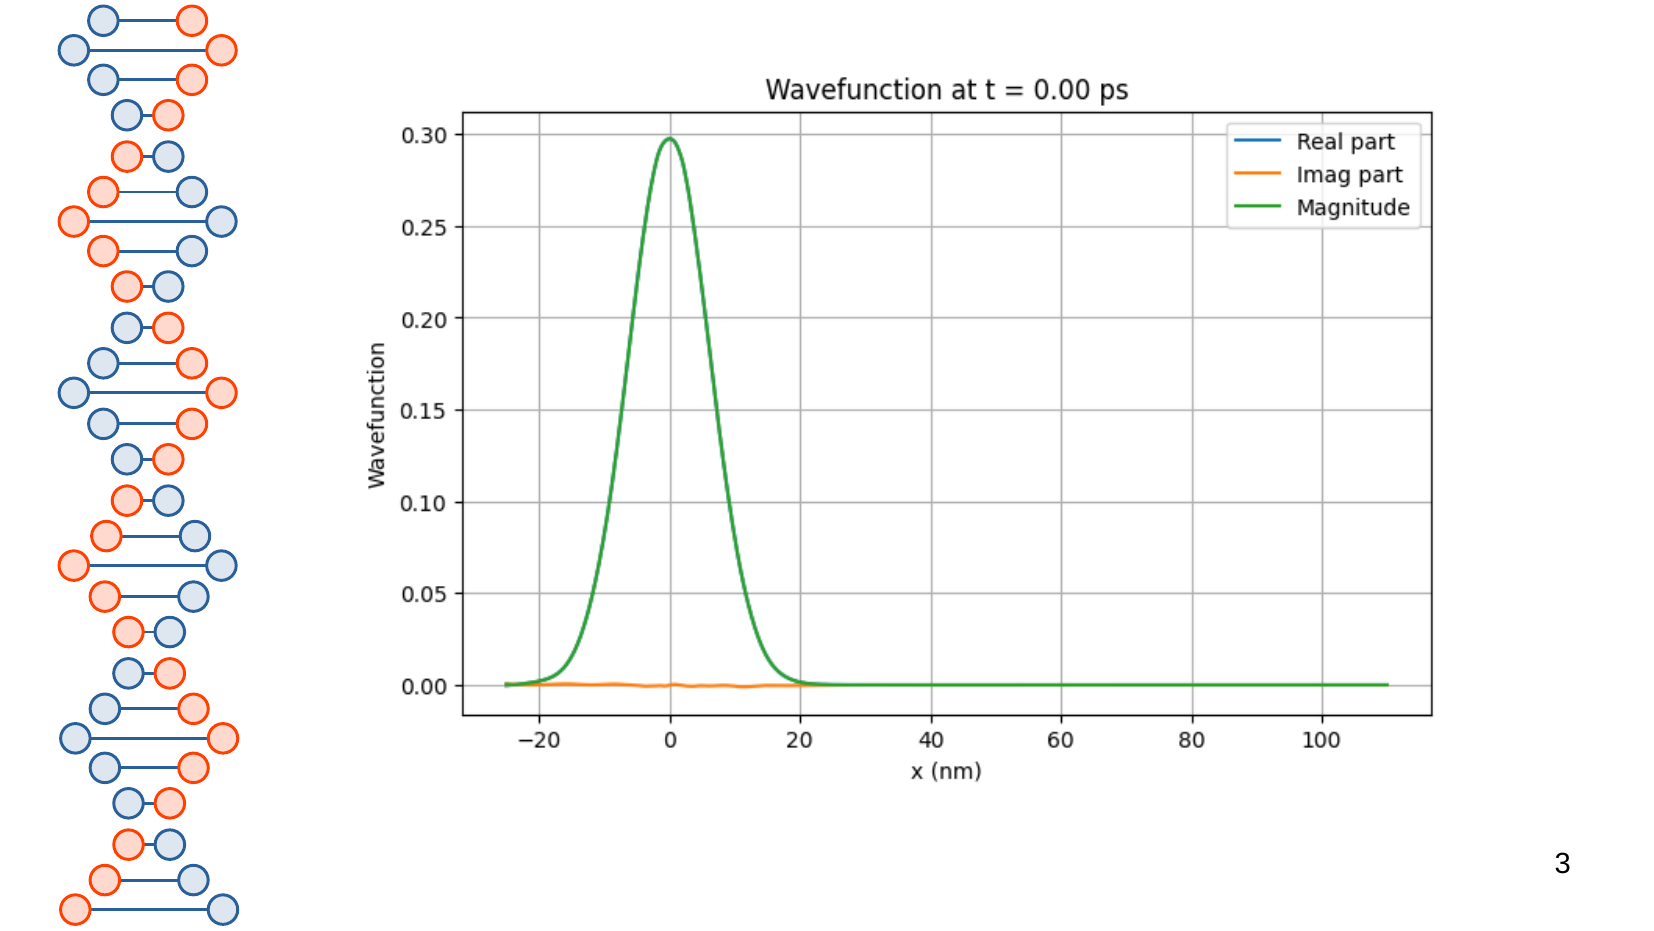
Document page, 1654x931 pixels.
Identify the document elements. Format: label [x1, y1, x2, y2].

picture [353, 62, 1447, 798]
